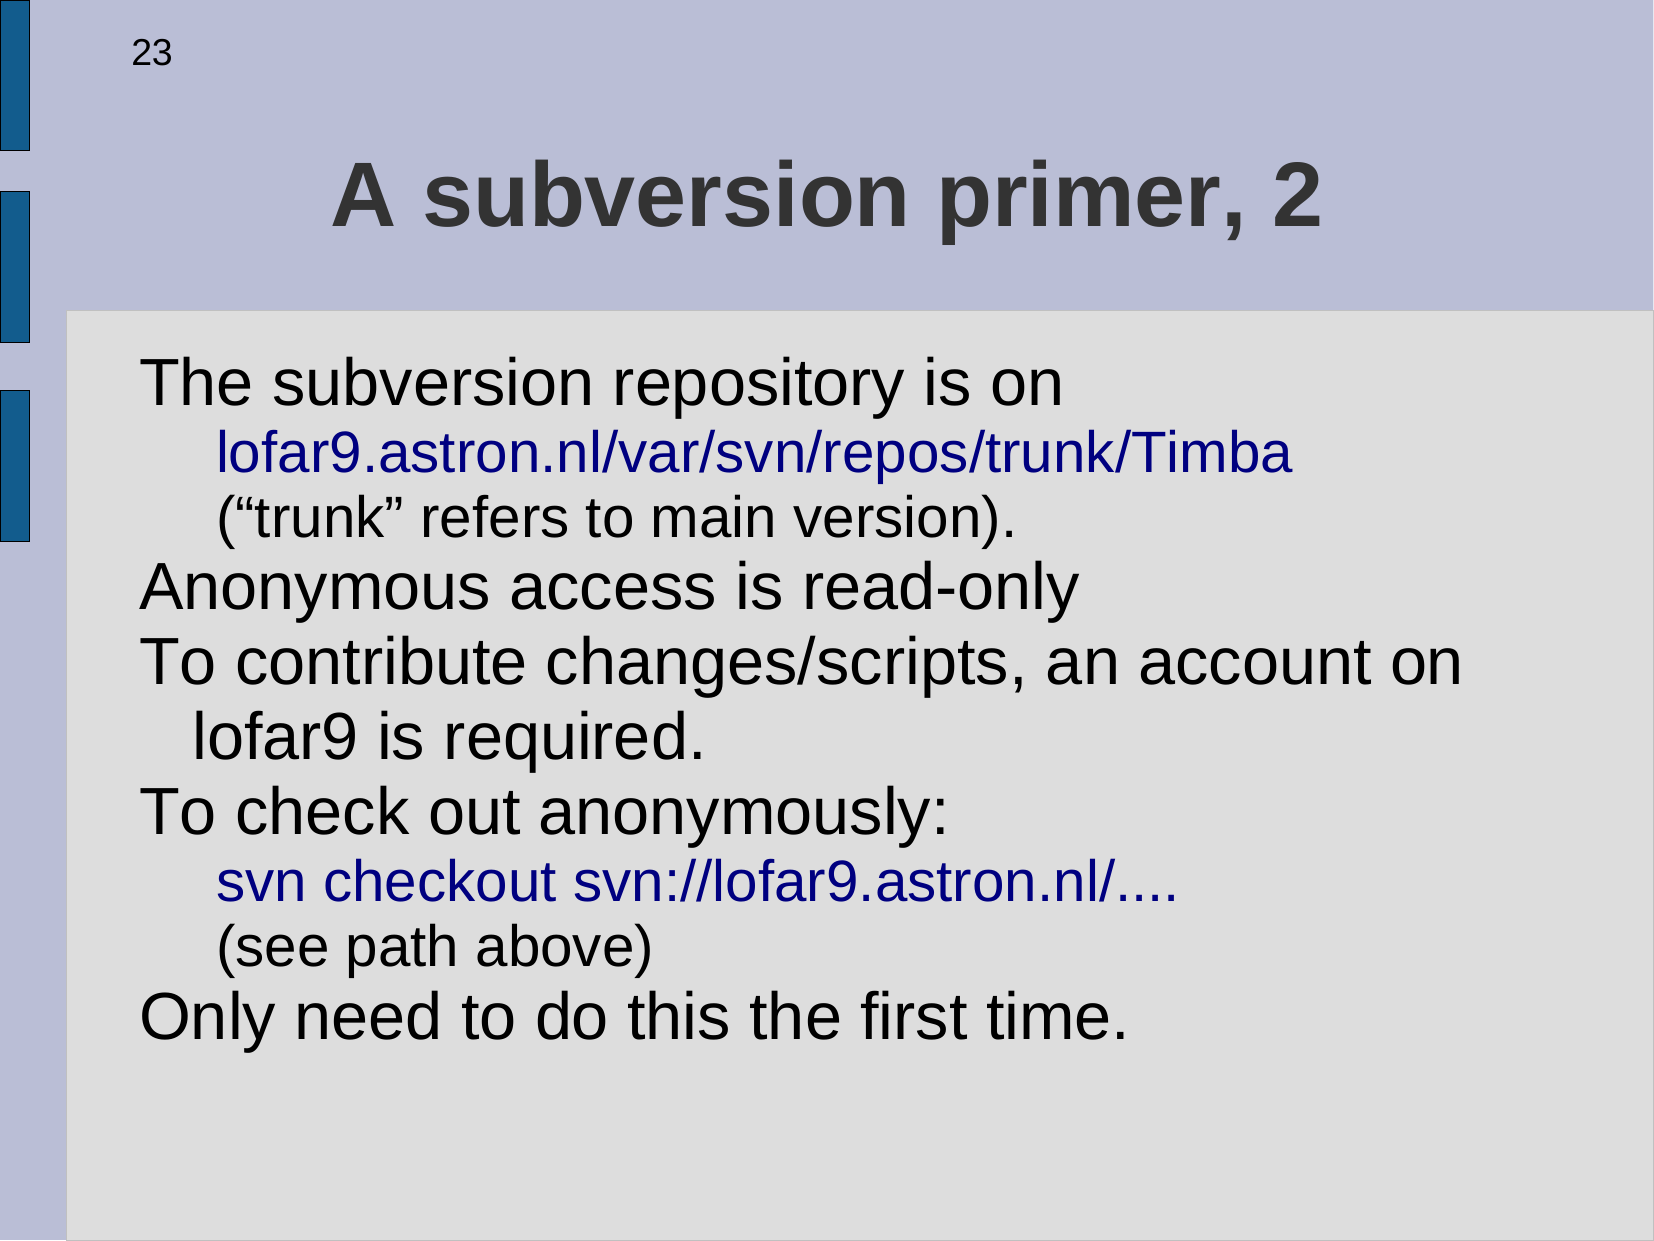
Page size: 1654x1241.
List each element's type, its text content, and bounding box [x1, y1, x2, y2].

text_box <number> [155, 23, 279, 97]
title A subversion primer, 2 [121, 91, 1534, 299]
list The subversion repository is on lofar9.astron.nl/var/svn/repos/trunk/Timba (“trunk” refers to main version). Anonymous access is read-only To contribute changes/scripts, an account on lofar9 is required. To check out anonymously: svn checkout svn://lofar9.astron.nl/.... (see path above) Only need to do this the first time. [121, 344, 1534, 1127]
